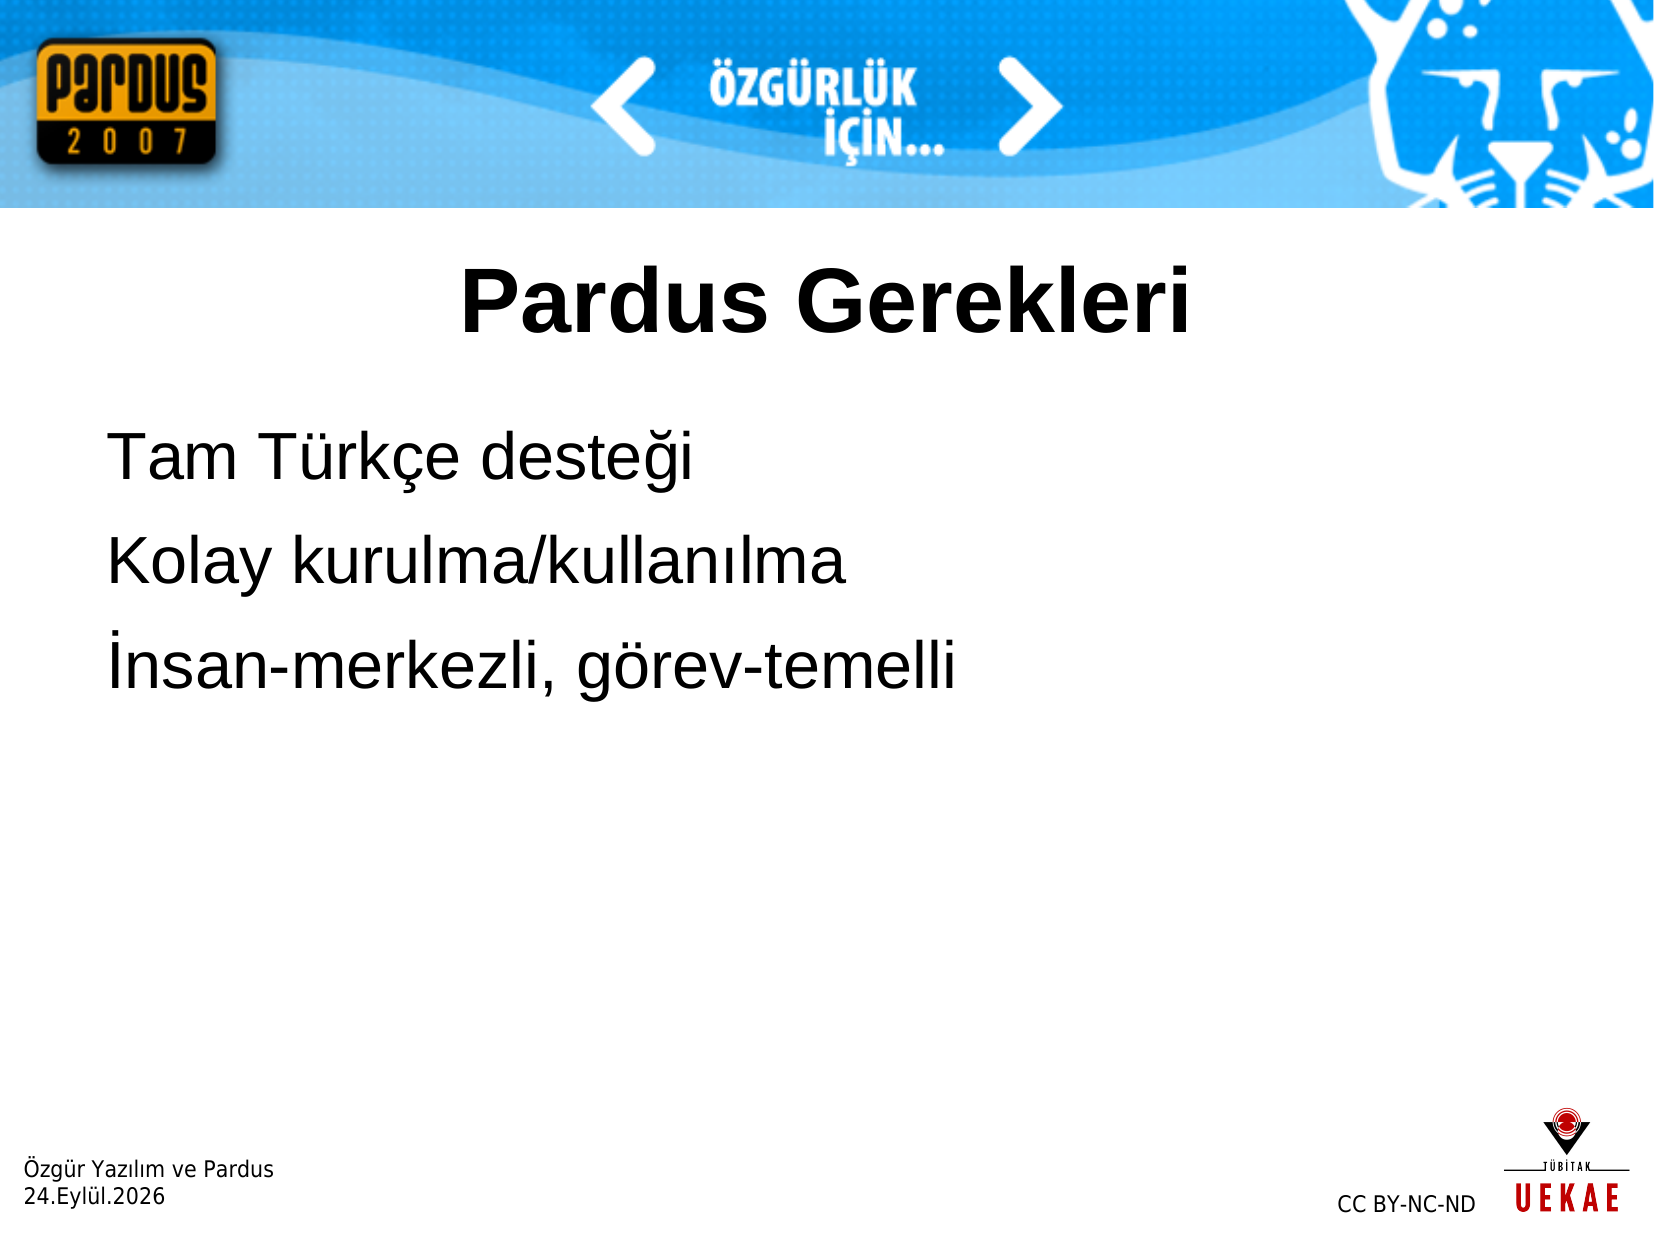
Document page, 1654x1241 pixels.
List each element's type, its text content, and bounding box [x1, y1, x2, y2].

list Tam Türkçe desteği Kolay kurulma/kullanılma İnsan-merkezli, görev-temelli [88, 419, 1571, 1056]
picture [0, 0, 1654, 208]
title Pardus Gerekleri [82, 197, 1571, 405]
picture [1500, 1104, 1634, 1215]
